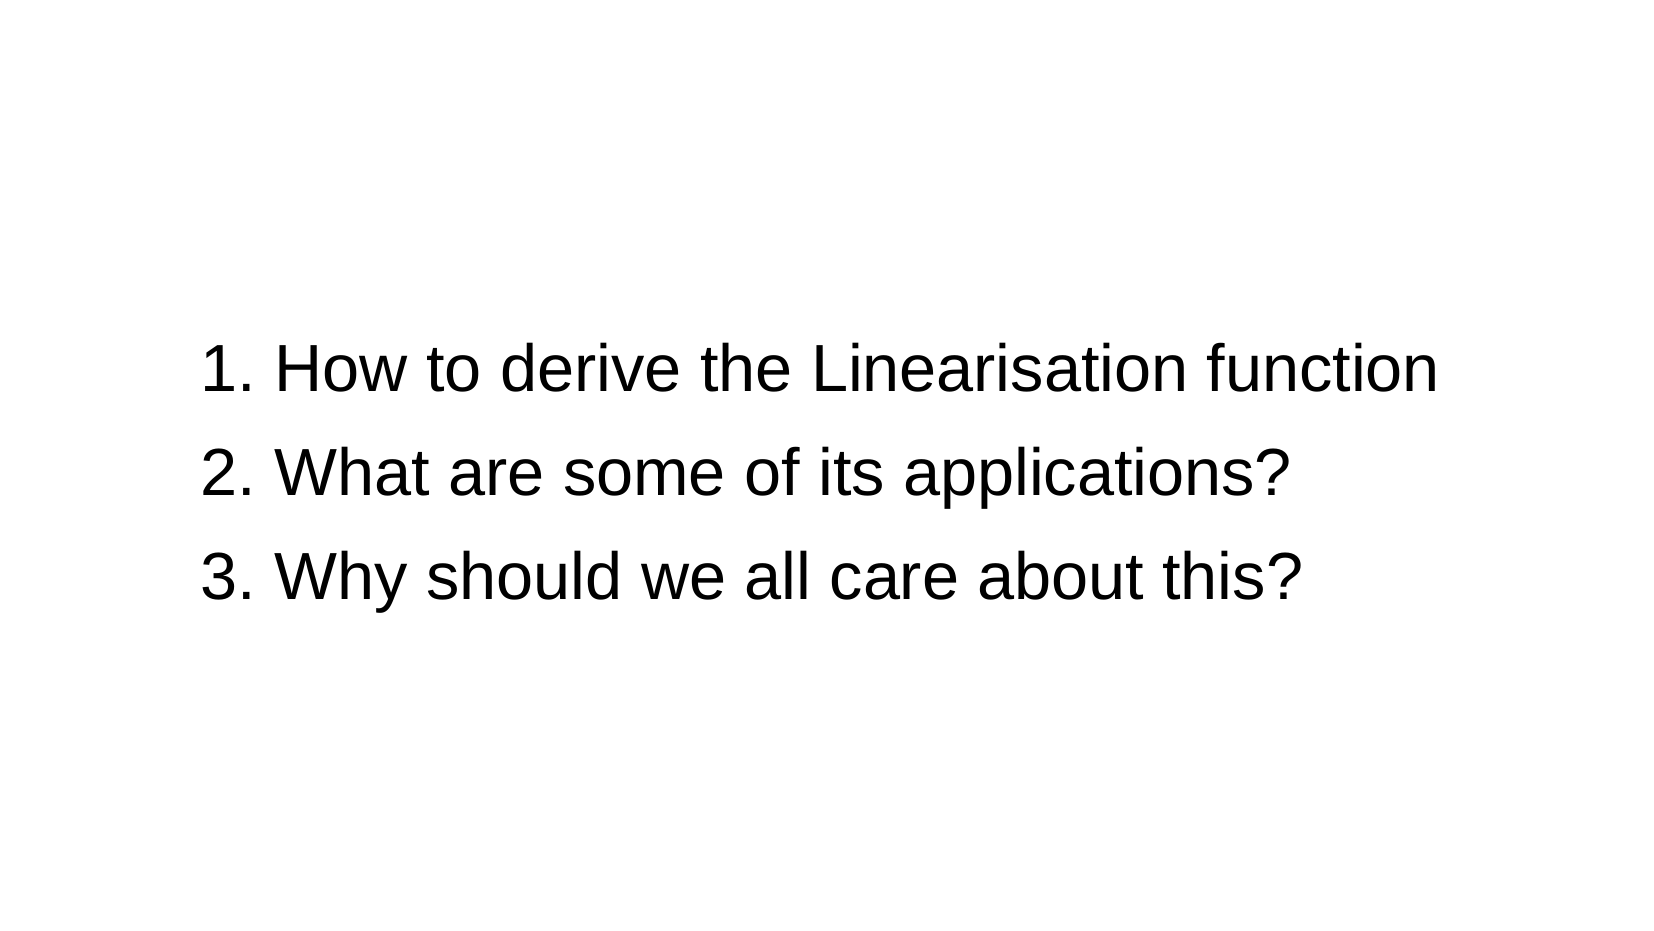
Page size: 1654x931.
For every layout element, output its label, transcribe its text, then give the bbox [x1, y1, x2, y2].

list 1. How to derive the Linearisation function 2. What are some of its applications? 3. Why should we all care about this? [129, 330, 1571, 758]
